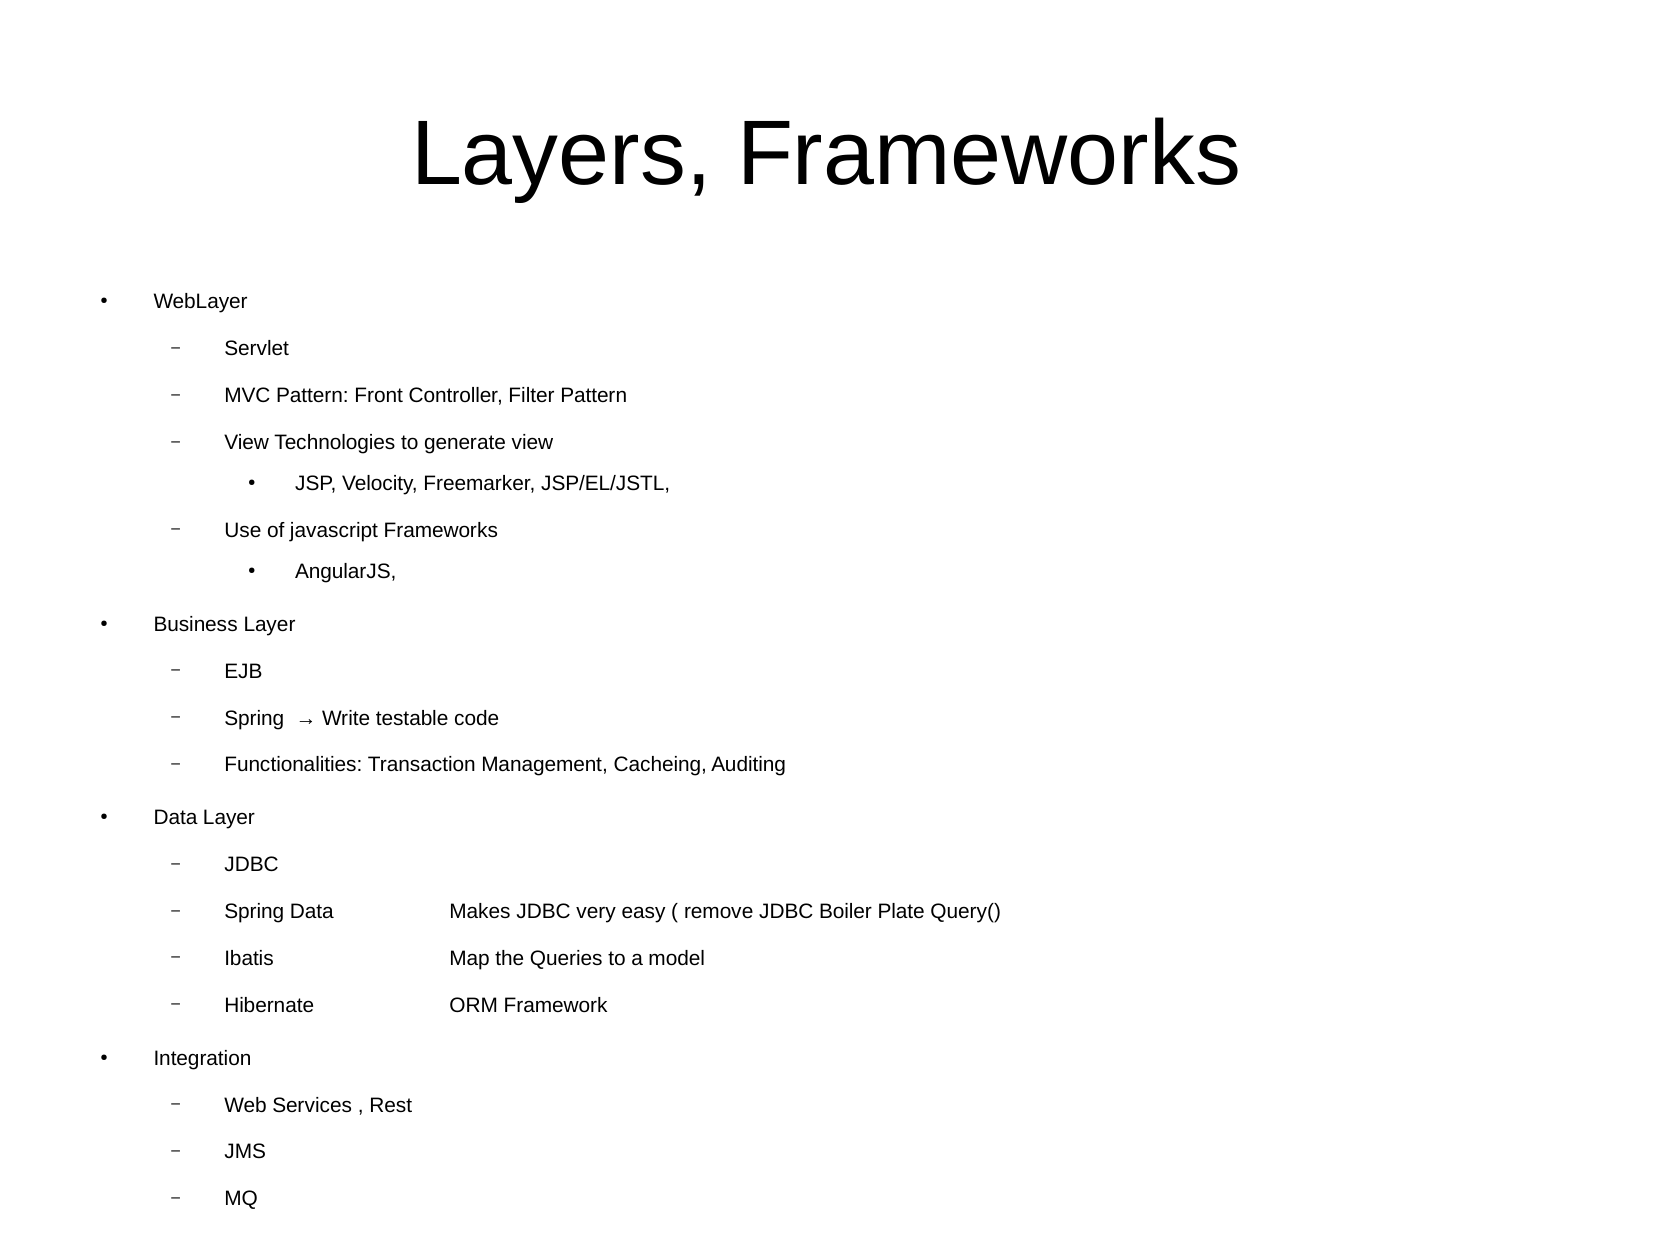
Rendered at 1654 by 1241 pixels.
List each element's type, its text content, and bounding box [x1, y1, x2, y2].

title Layers, Frameworks [82, 49, 1571, 257]
list WebLayer Servlet MVC Pattern: Front Controller, Filter Pattern View Technologies to generate view JSP, Velocity, Freemarker, JSP/EL/JSTL, Use of javascript Frameworks AngularJS, Business Layer EJB Spring → Write testable code Functionalities: Transaction Management, Cacheing, Auditing Data Layer JDBC Spring Data Makes JDBC very easy ( remove JDBC Boiler Plate Query() Ibatis Map the Queries to a model Hibernate ORM Framework Integration Web Services , Rest JMS MQ [82, 290, 1571, 1231]
